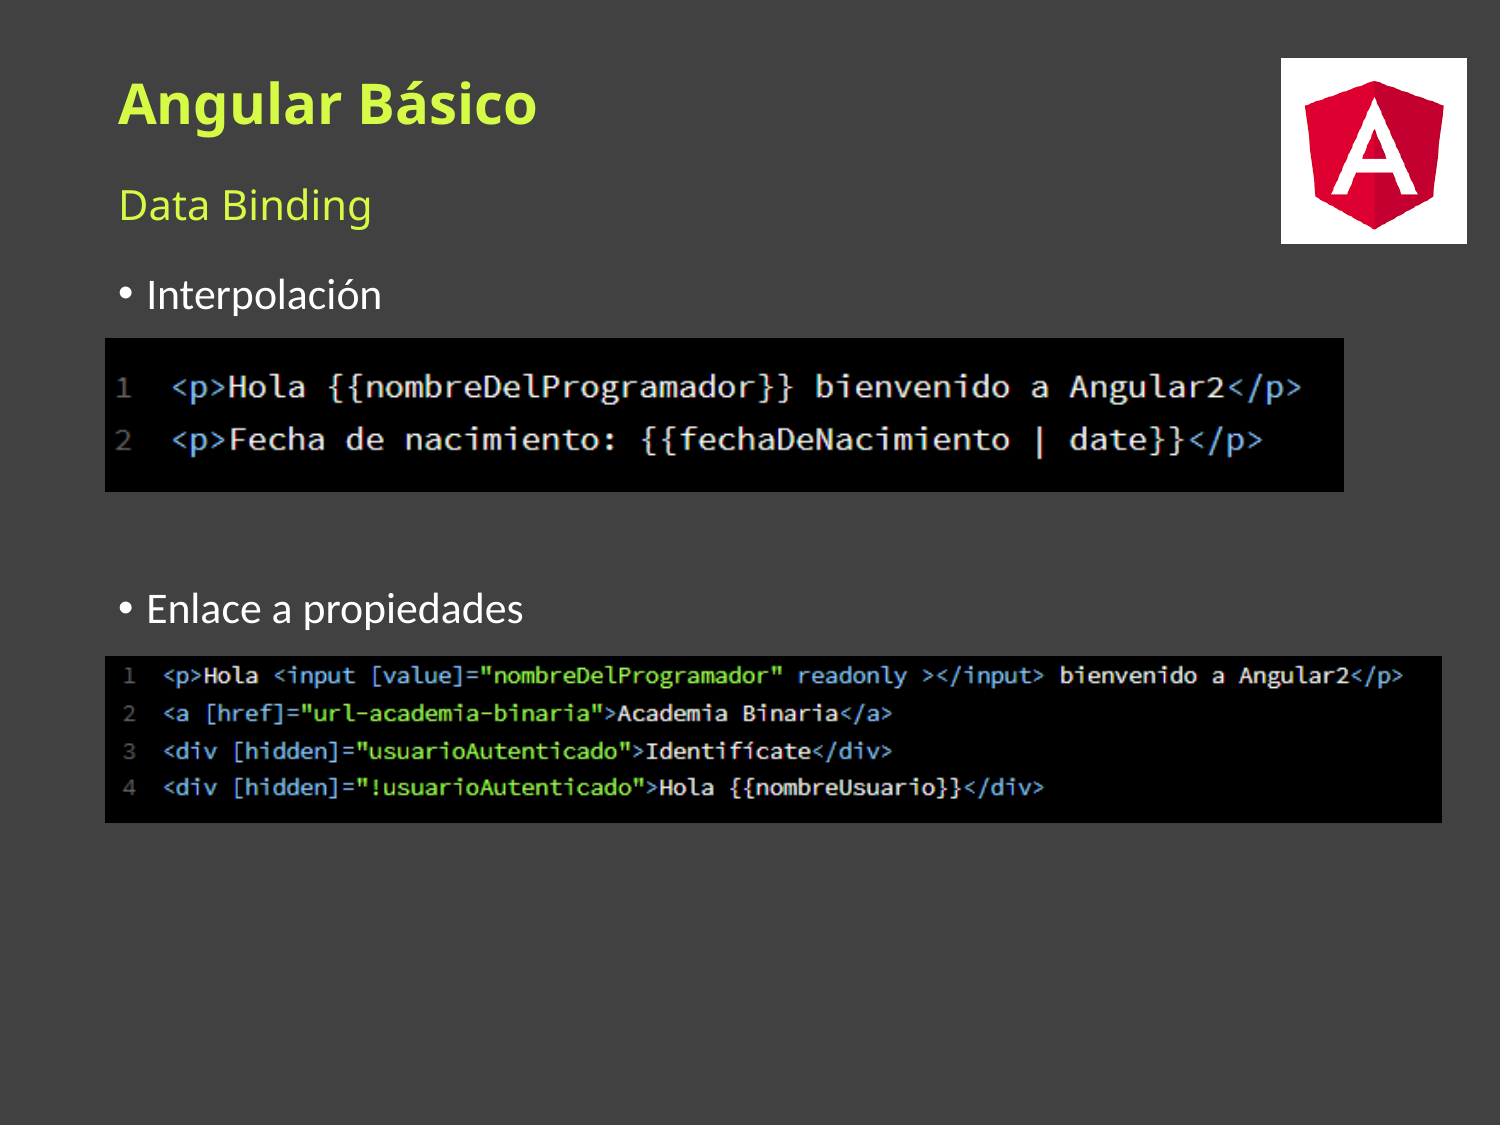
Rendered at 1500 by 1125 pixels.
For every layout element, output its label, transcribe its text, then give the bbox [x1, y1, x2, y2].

title Angular Básico [103, 59, 1282, 144]
list Interpolación Enlace a propiedades [103, 264, 1397, 1014]
picture [105, 338, 1344, 492]
list Data Binding [103, 163, 1282, 244]
picture [105, 656, 1442, 823]
picture [1281, 58, 1467, 244]
